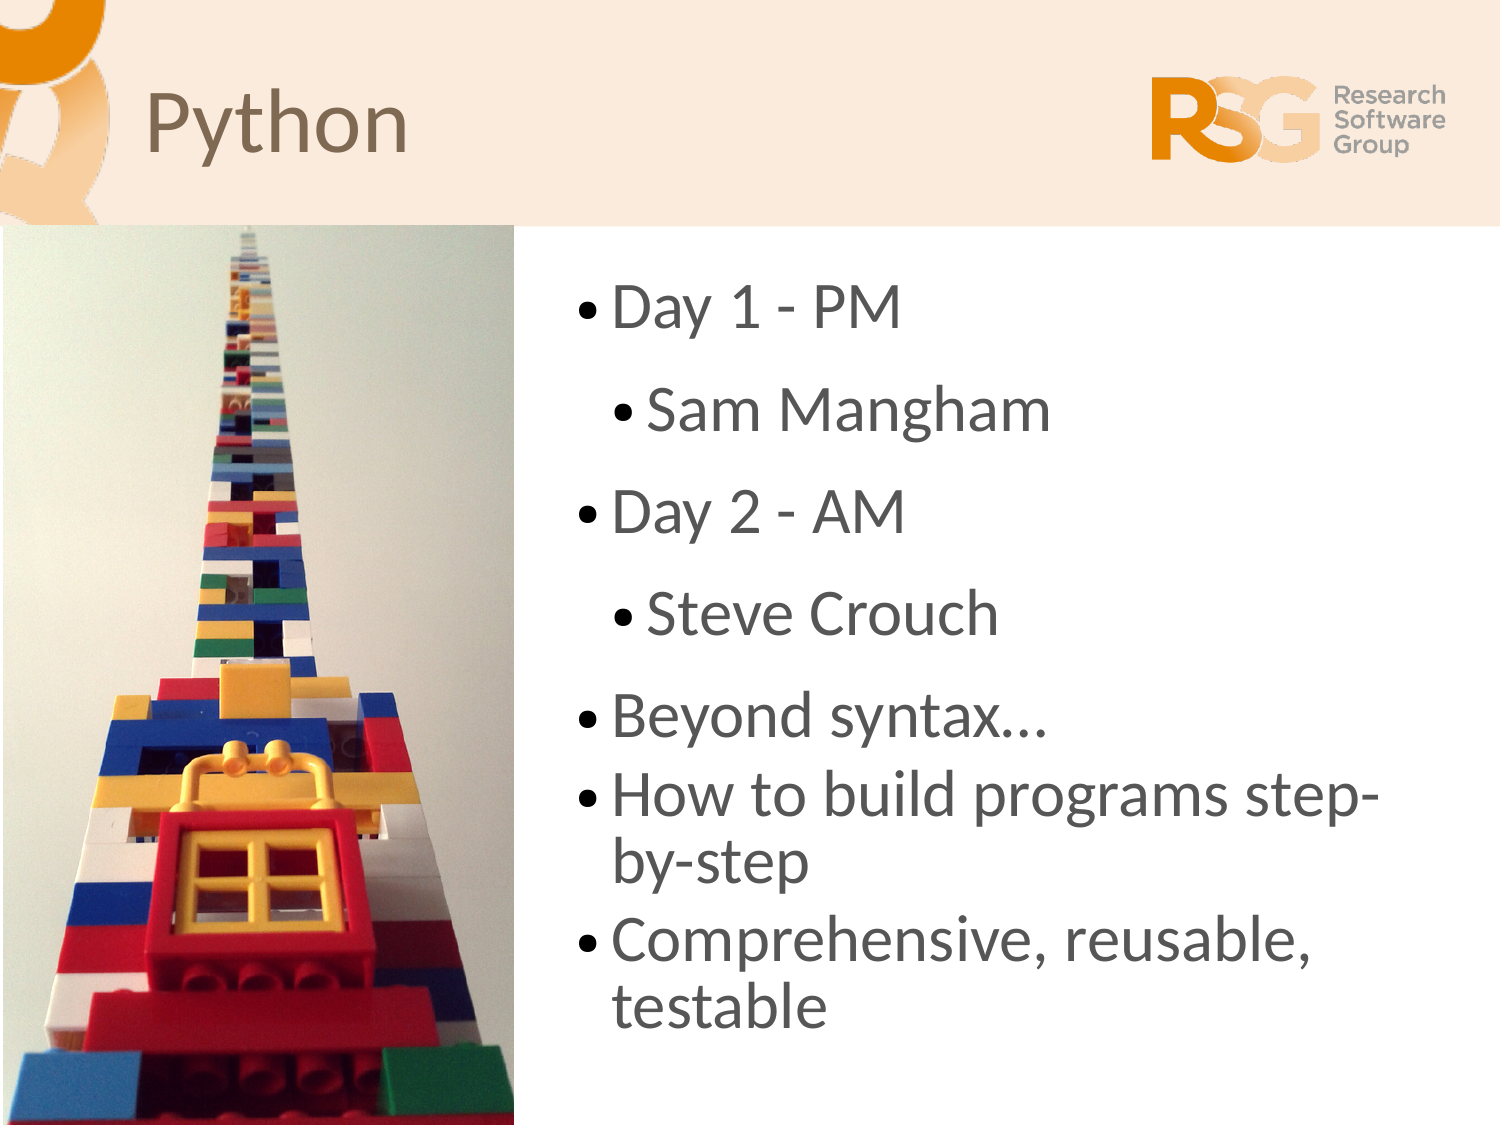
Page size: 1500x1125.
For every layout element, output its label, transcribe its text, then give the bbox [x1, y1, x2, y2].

text_box Day 1 - PM Sam Mangham Day 2 - AM Steve Crouch Beyond syntax… How to build programs step-by-step Comprehensive, reusable, testable [561, 271, 1477, 1099]
picture [1100, 27, 1497, 212]
picture [0, 0, 514, 1125]
title Python [129, 21, 1128, 210]
